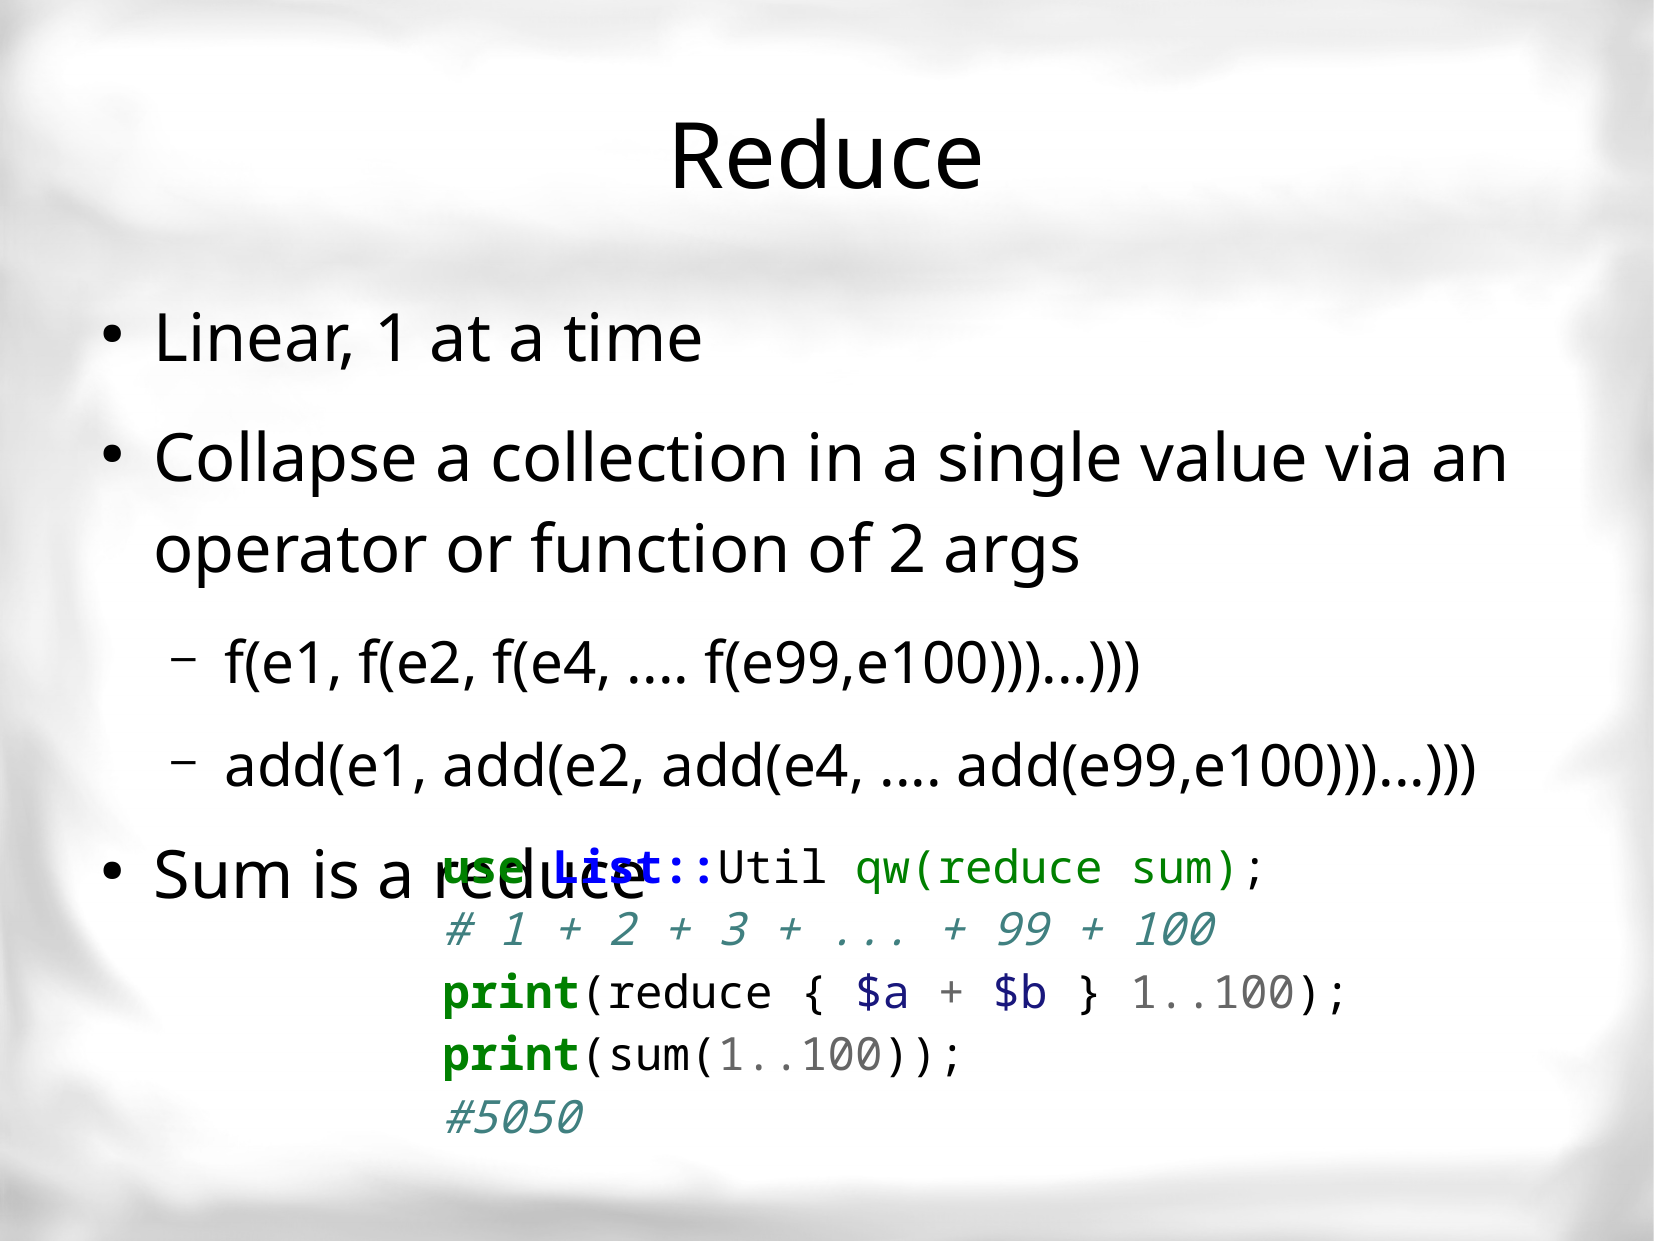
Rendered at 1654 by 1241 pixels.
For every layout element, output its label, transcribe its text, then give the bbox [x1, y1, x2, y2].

text_box use List::Util qw(reduce sum); # 1 + 2 + 3 + ... + 99 + 100 print(reduce { $a + $b } 1..100); print(sum(1..100)); #5050 [427, 826, 1217, 1071]
title Reduce [82, 49, 1571, 257]
picture [0, 0, 1654, 1241]
list Linear, 1 at a time Collapse a collection in a single value via an operator or function of 2 args f(e1, f(e2, f(e4, .... f(e99,e100)))...))) add(e1, add(e2, add(e4, .... add(e99,e100)))...))) Sum is a reduce [82, 290, 1538, 1010]
